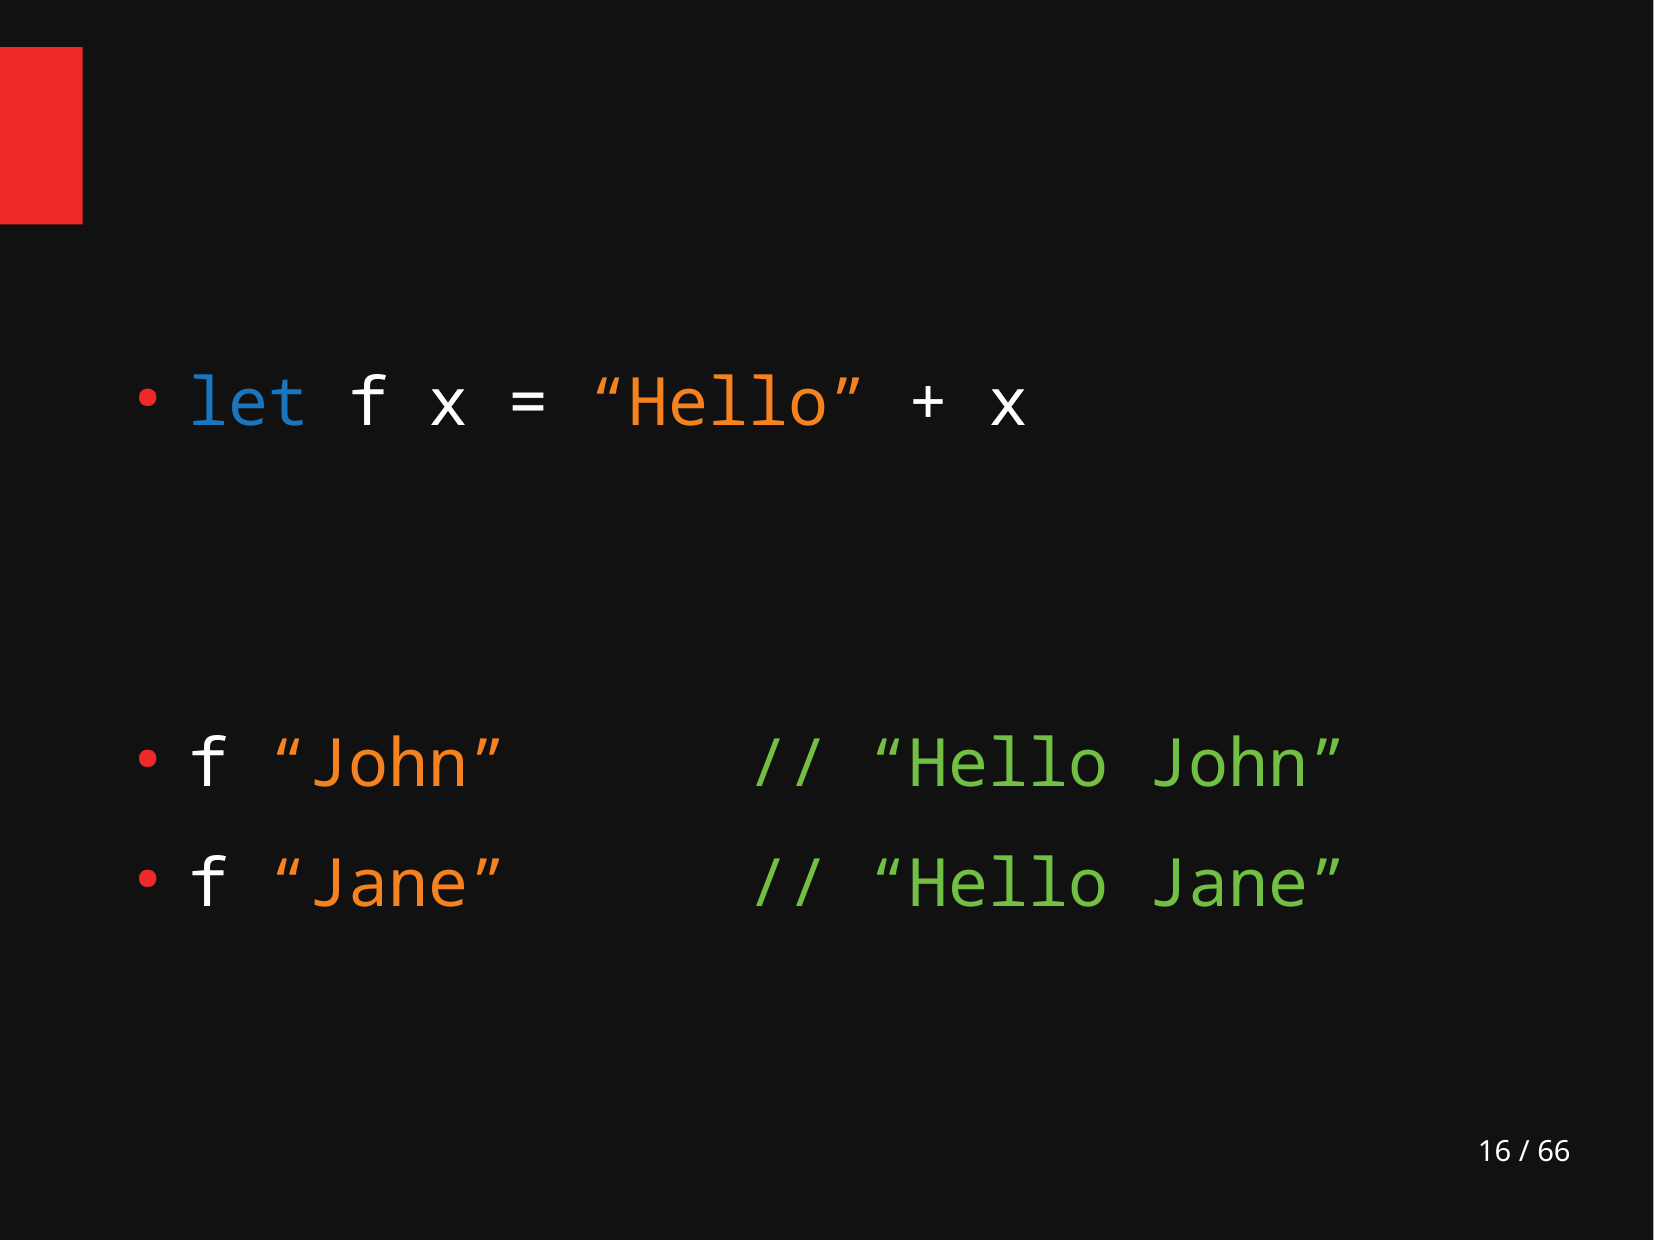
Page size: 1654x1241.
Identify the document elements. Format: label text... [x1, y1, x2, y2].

list let f x = “Hello” + x f “John” // “Hello John” f “Jane” // “Hello Jane” [118, 354, 1536, 1074]
